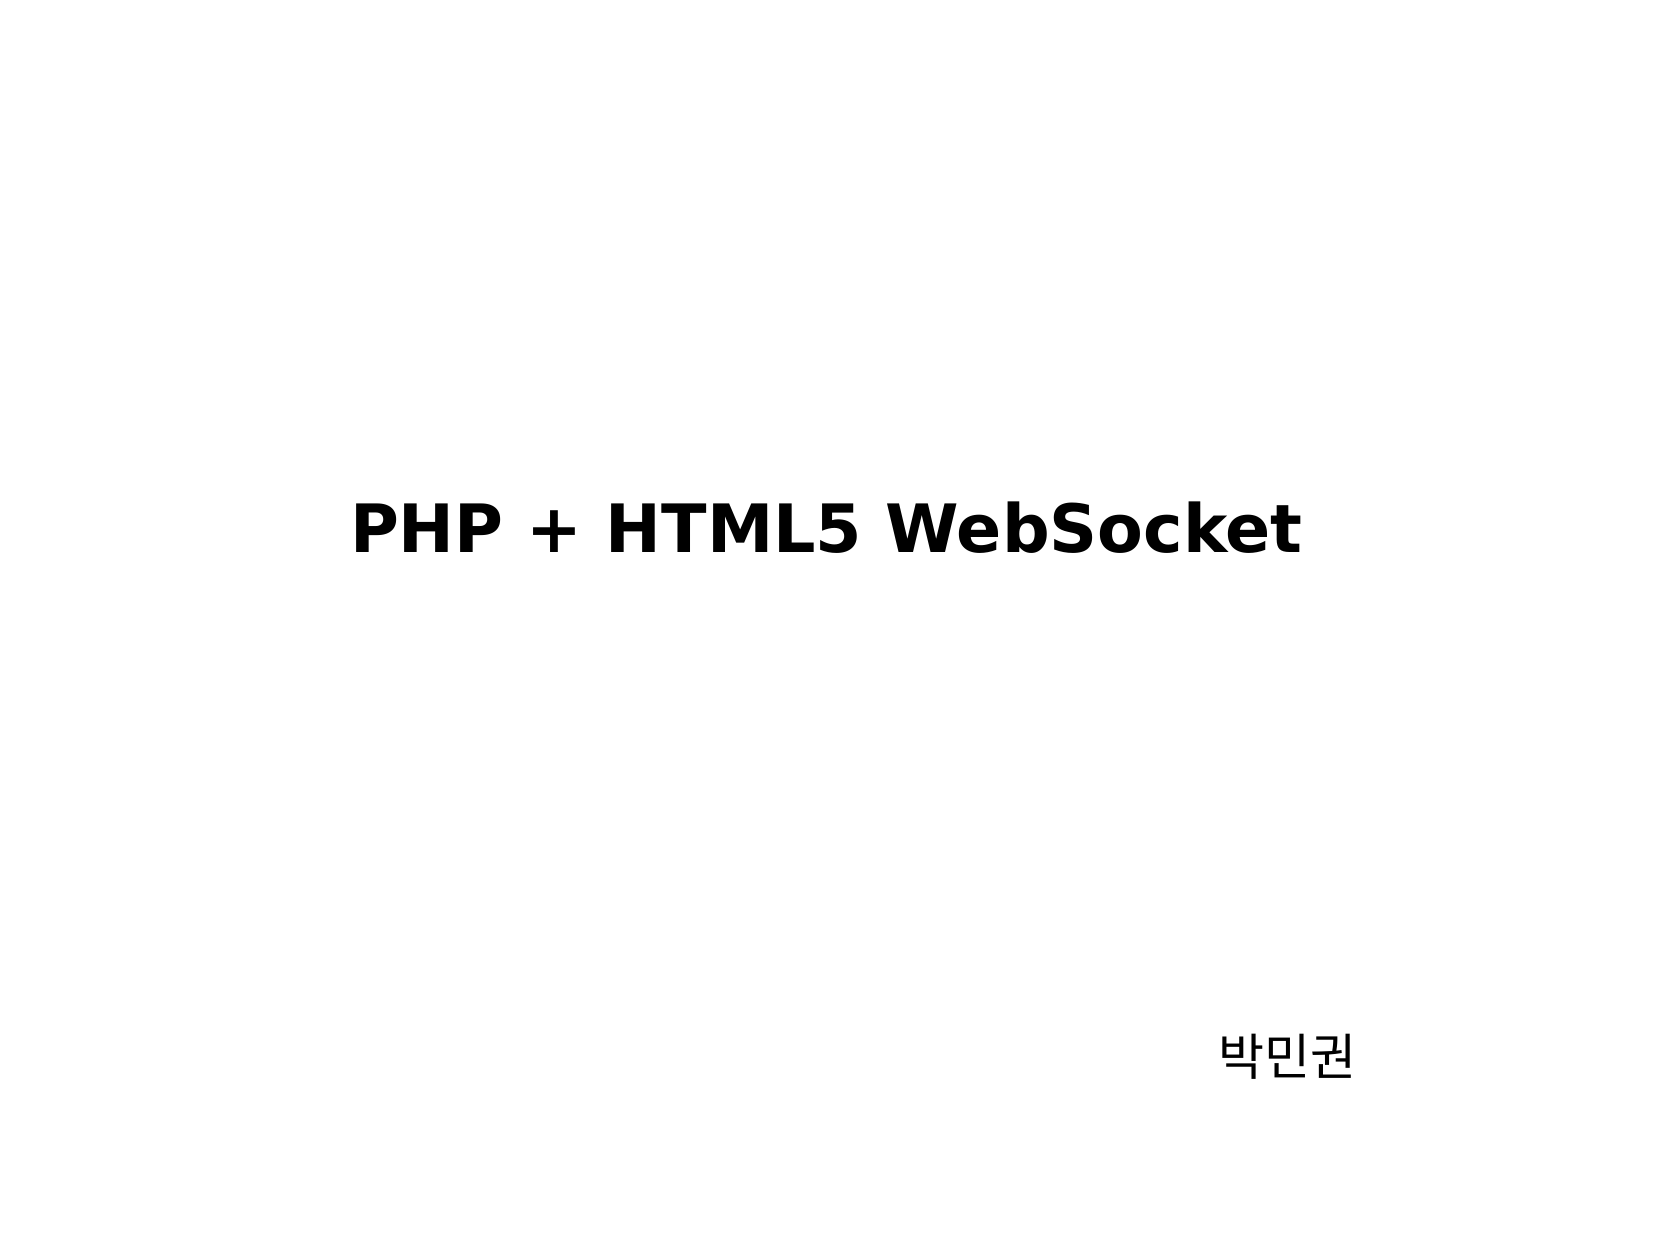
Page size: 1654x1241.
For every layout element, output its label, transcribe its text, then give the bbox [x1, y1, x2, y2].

subtitle PHP + HTML5 WebSocket [82, 49, 1571, 1010]
text_box 박민권 [1057, 1009, 1518, 1092]
